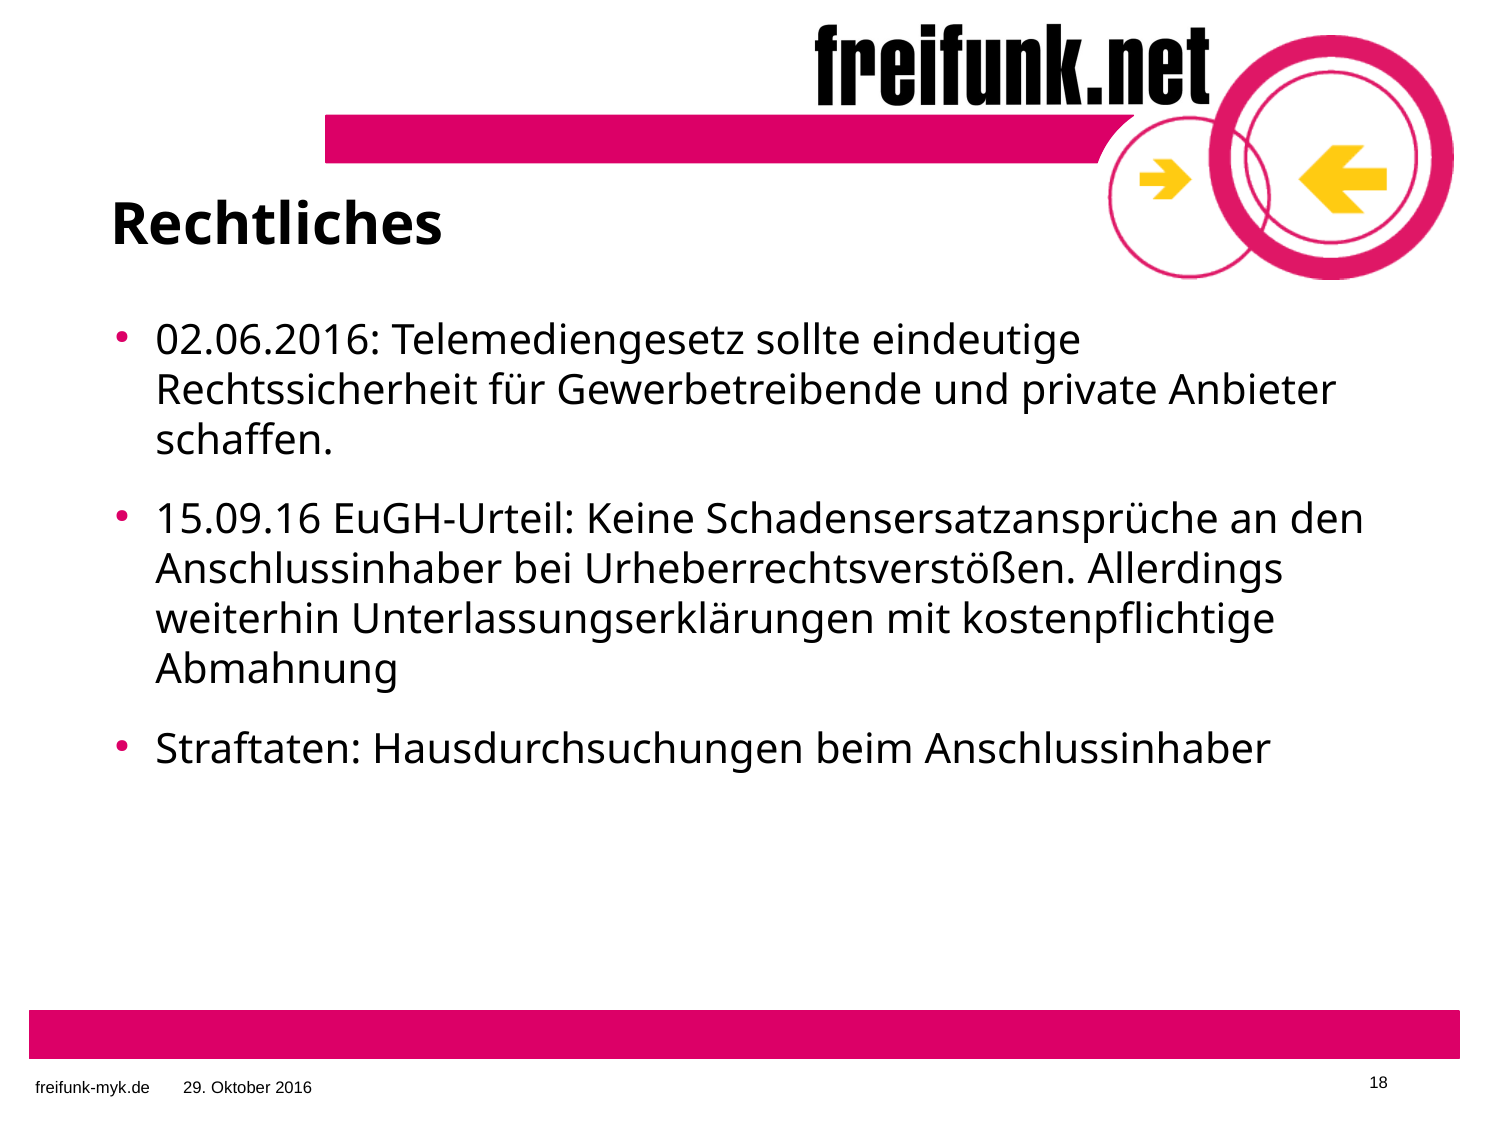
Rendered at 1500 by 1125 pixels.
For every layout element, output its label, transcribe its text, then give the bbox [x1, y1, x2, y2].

title Rechtliches [110, 160, 1093, 282]
picture [816, 24, 1454, 280]
list 02.06.2016: Telemediengesetz sollte eindeutige Rechtssicherheit für Gewerbetreibende und private Anbieter schaffen. 15.09.16 EuGH-Urteil: Keine Schadensersatzansprüche an den Anschlussinhaber bei Urheberrechtsverstößen. Allerdings weiterhin Unterlassungserklärungen mit kostenpflichtige Abmahnung Straftaten: Hausdurchsuchungen beim Anschlussinhaber [110, 312, 1392, 1000]
